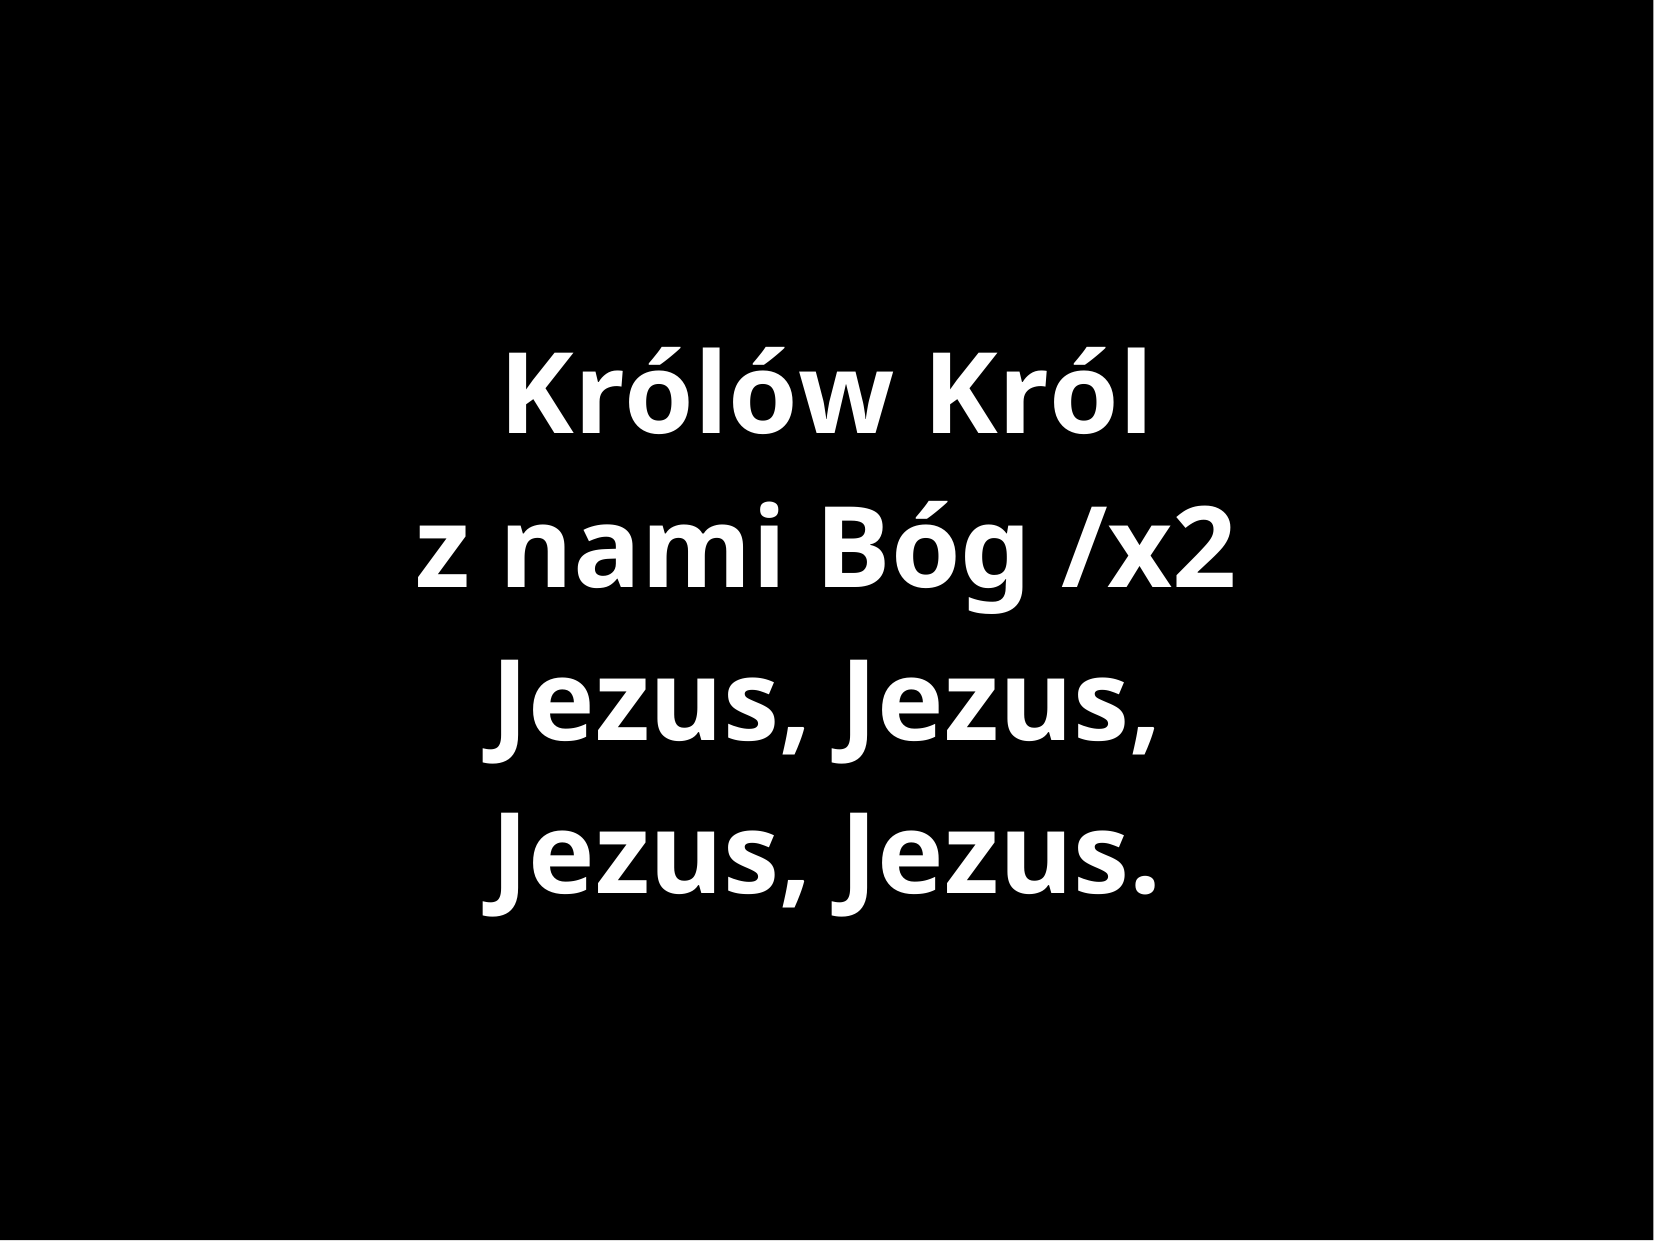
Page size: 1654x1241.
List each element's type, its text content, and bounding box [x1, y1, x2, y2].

title Królów Król z nami Bóg /x2 Jezus, Jezus, Jezus, Jezus. [0, 0, 1654, 1241]
